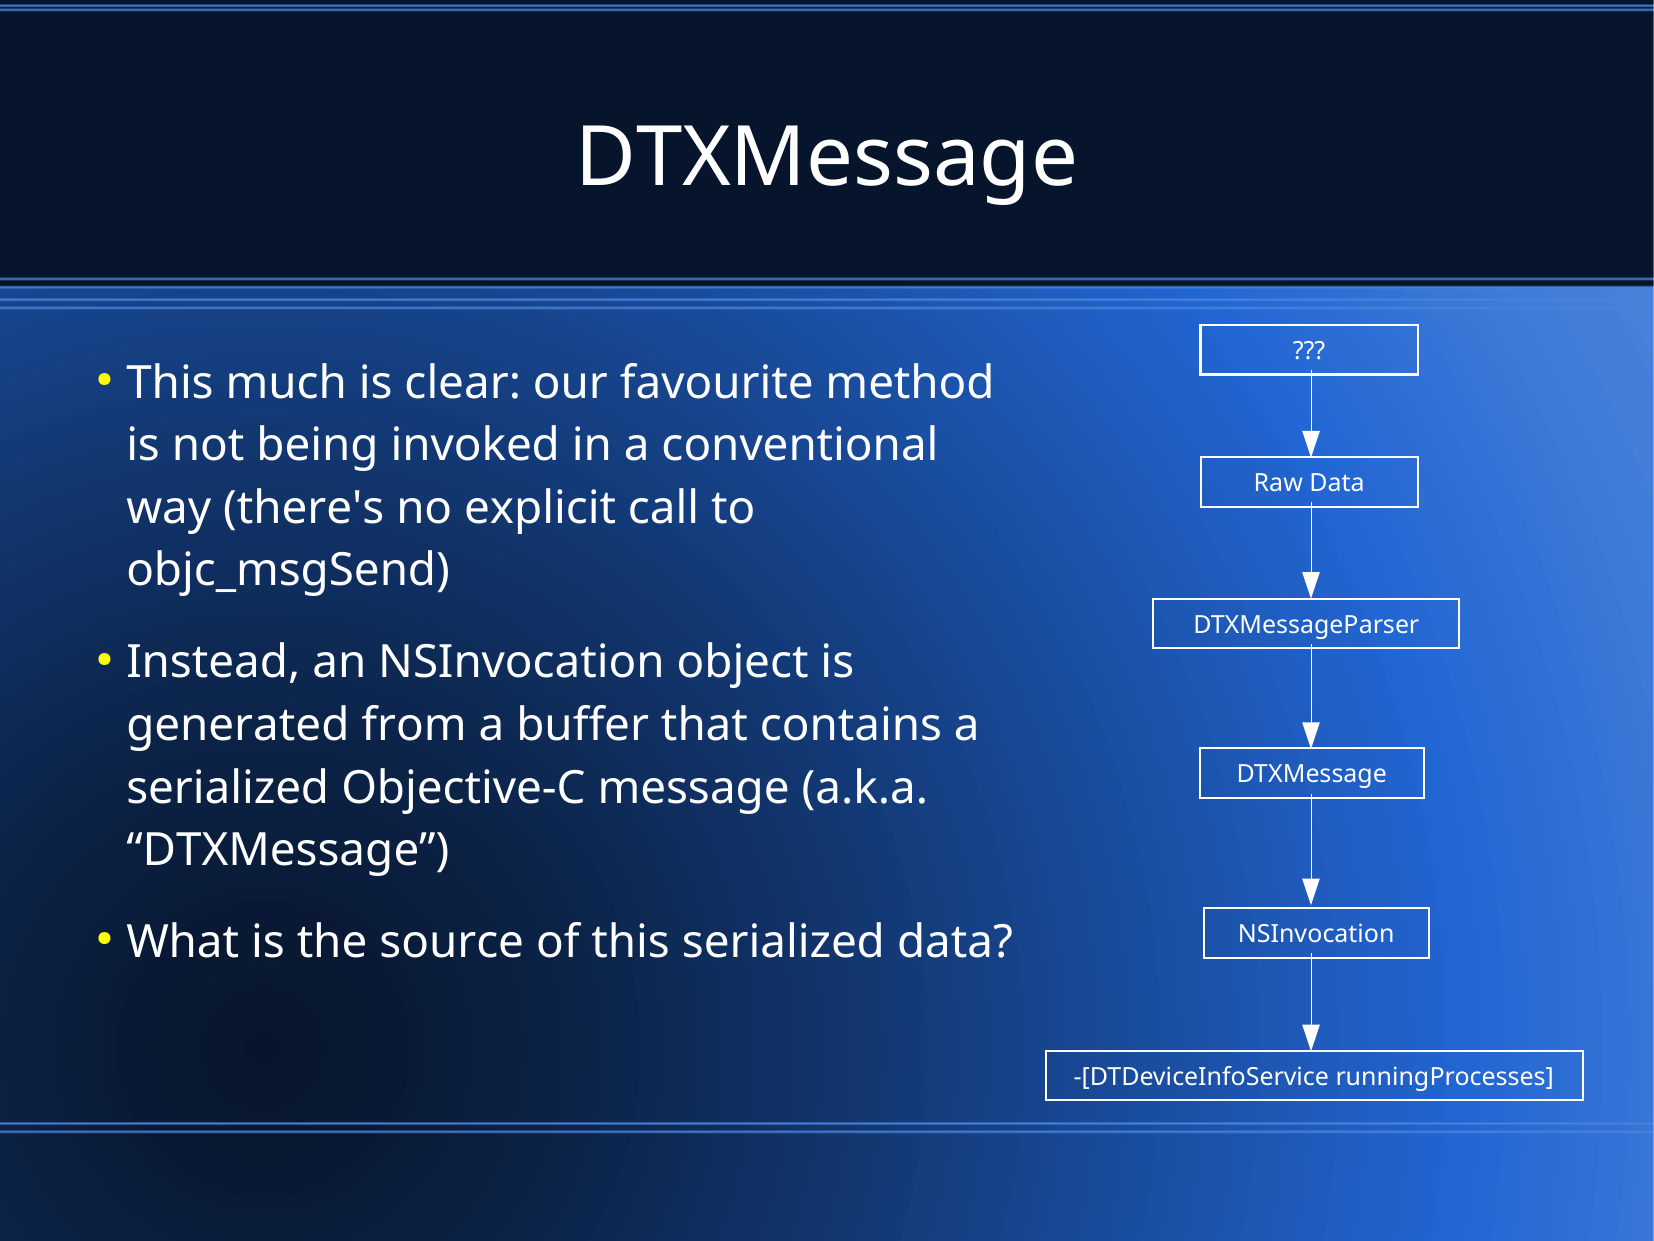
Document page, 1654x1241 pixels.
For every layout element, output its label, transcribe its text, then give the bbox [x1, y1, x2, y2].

table_header NSInvocation [1205, 909, 1428, 957]
table_header DTXMessageParser [1154, 600, 1458, 647]
title DTXMessage [82, 49, 1571, 257]
table_header Raw Data [1202, 458, 1417, 506]
picture [0, 0, 1654, 1241]
table_header ??? [1202, 326, 1417, 373]
table_header -[DTDeviceInfoService runningProcesses] [1047, 1052, 1582, 1099]
list This much is clear: our favourite method is not being invoked in a conventional way (there's no explicit call to objc_msgSend) Instead, an NSInvocation object is generated from a buffer that contains a serialized Objective-C message (a.k.a. “DTXMessage”) What is the source of this serialized data? [88, 349, 1016, 851]
table_header DTXMessage [1201, 749, 1423, 797]
